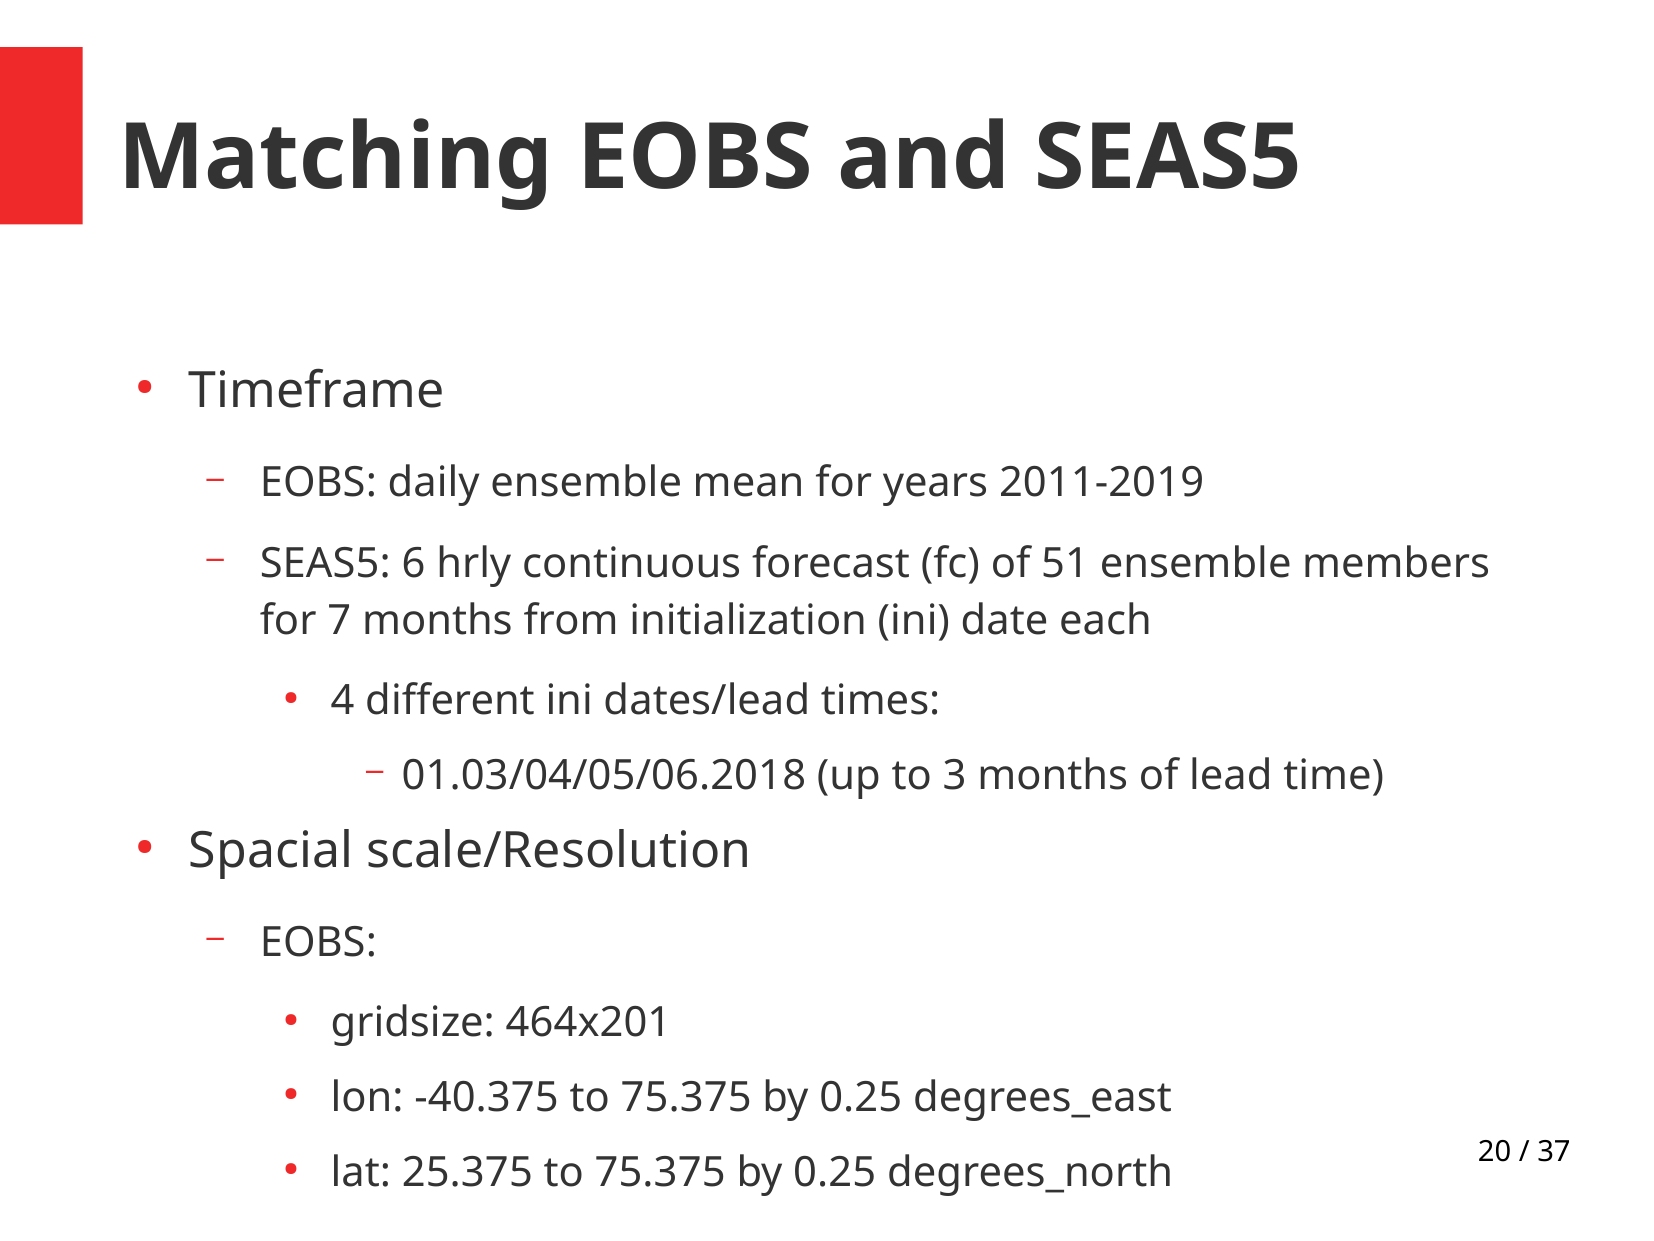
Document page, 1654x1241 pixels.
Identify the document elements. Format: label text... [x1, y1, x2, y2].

list Timeframe EOBS: daily ensemble mean for years 2011-2019 SEAS5: 6 hrly continuous forecast (fc) of 51 ensemble members for 7 months from initialization (ini) date each 4 different ini dates/lead times: 01.03/04/05/06.2018 (up to 3 months of lead time) Spacial scale/Resolution EOBS: gridsize: 464x201 lon: -40.375 to 75.375 by 0.25 degrees_east lat: 25.375 to 75.375 by 0.25 degrees_north [118, 354, 1536, 1074]
title Matching EOBS and SEAS5 [118, 49, 1571, 257]
